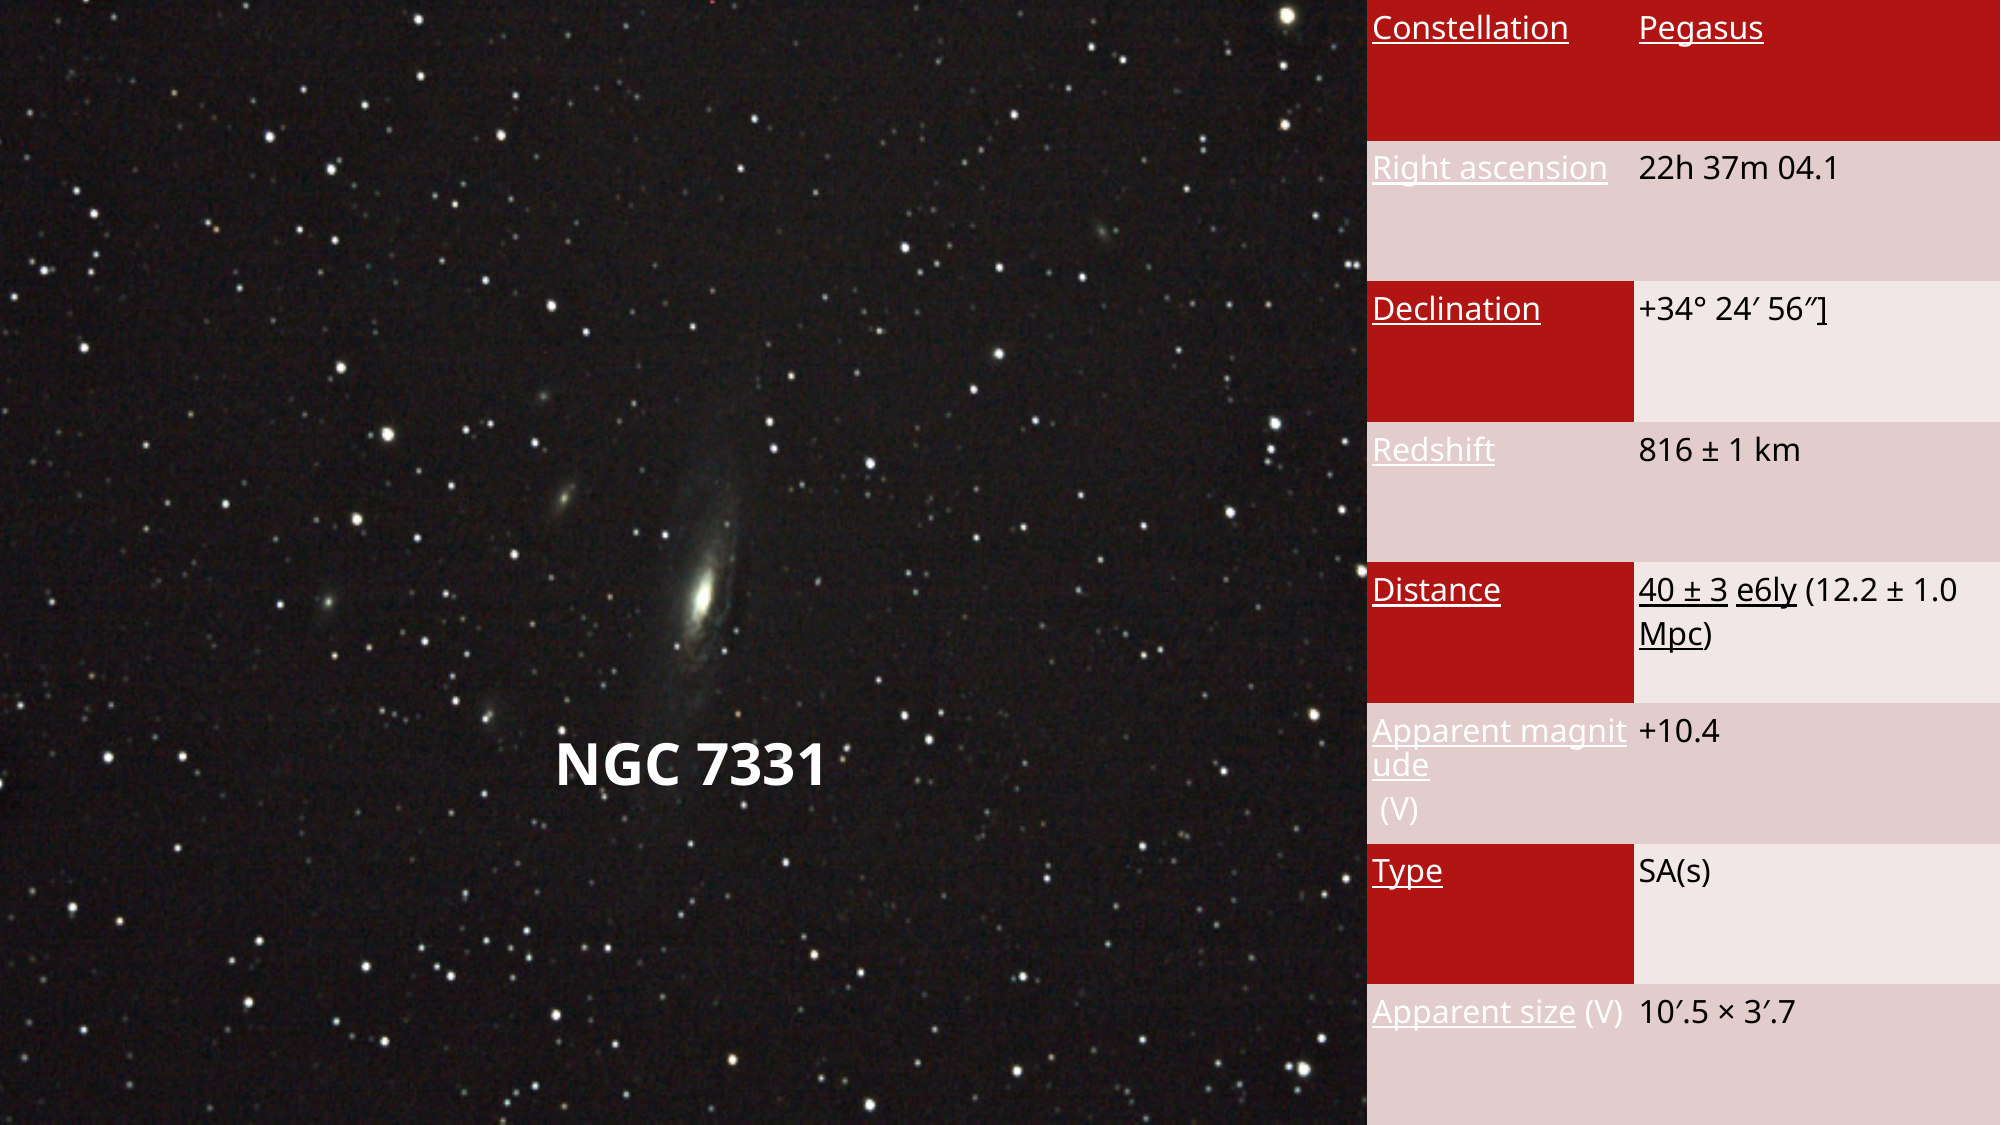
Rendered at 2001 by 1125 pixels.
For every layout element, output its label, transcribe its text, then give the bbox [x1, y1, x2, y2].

table_cell Apparent magnitude (V) [1367, 703, 1634, 844]
table_header Pegasus [1634, 0, 2000, 141]
table_cell Redshift [1367, 422, 1634, 562]
table_cell SA(s) [1634, 844, 2000, 984]
table_cell Declination [1367, 281, 1634, 422]
table_cell 10′.5 × 3′.7 [1634, 984, 2000, 1125]
table_cell +10.4 [1634, 703, 2000, 844]
table_cell 22h 37m 04.1 [1634, 141, 2000, 281]
table_cell +34° 24′ 56″] [1634, 281, 2000, 422]
table_cell Type [1367, 844, 1634, 984]
table_cell 40 ± 3 e6ly (12.2 ± 1.0 Mpc) [1634, 562, 2000, 703]
table_cell Distance [1367, 562, 1634, 703]
table_header Constellation [1367, 0, 1634, 141]
table_cell Right ascension [1367, 141, 1634, 281]
picture [0, 0, 1367, 1125]
text_box NGC 7331 [539, 720, 874, 805]
table_cell Apparent size (V) [1367, 984, 1634, 1125]
table_cell 816 ± 1 km [1634, 422, 2000, 562]
